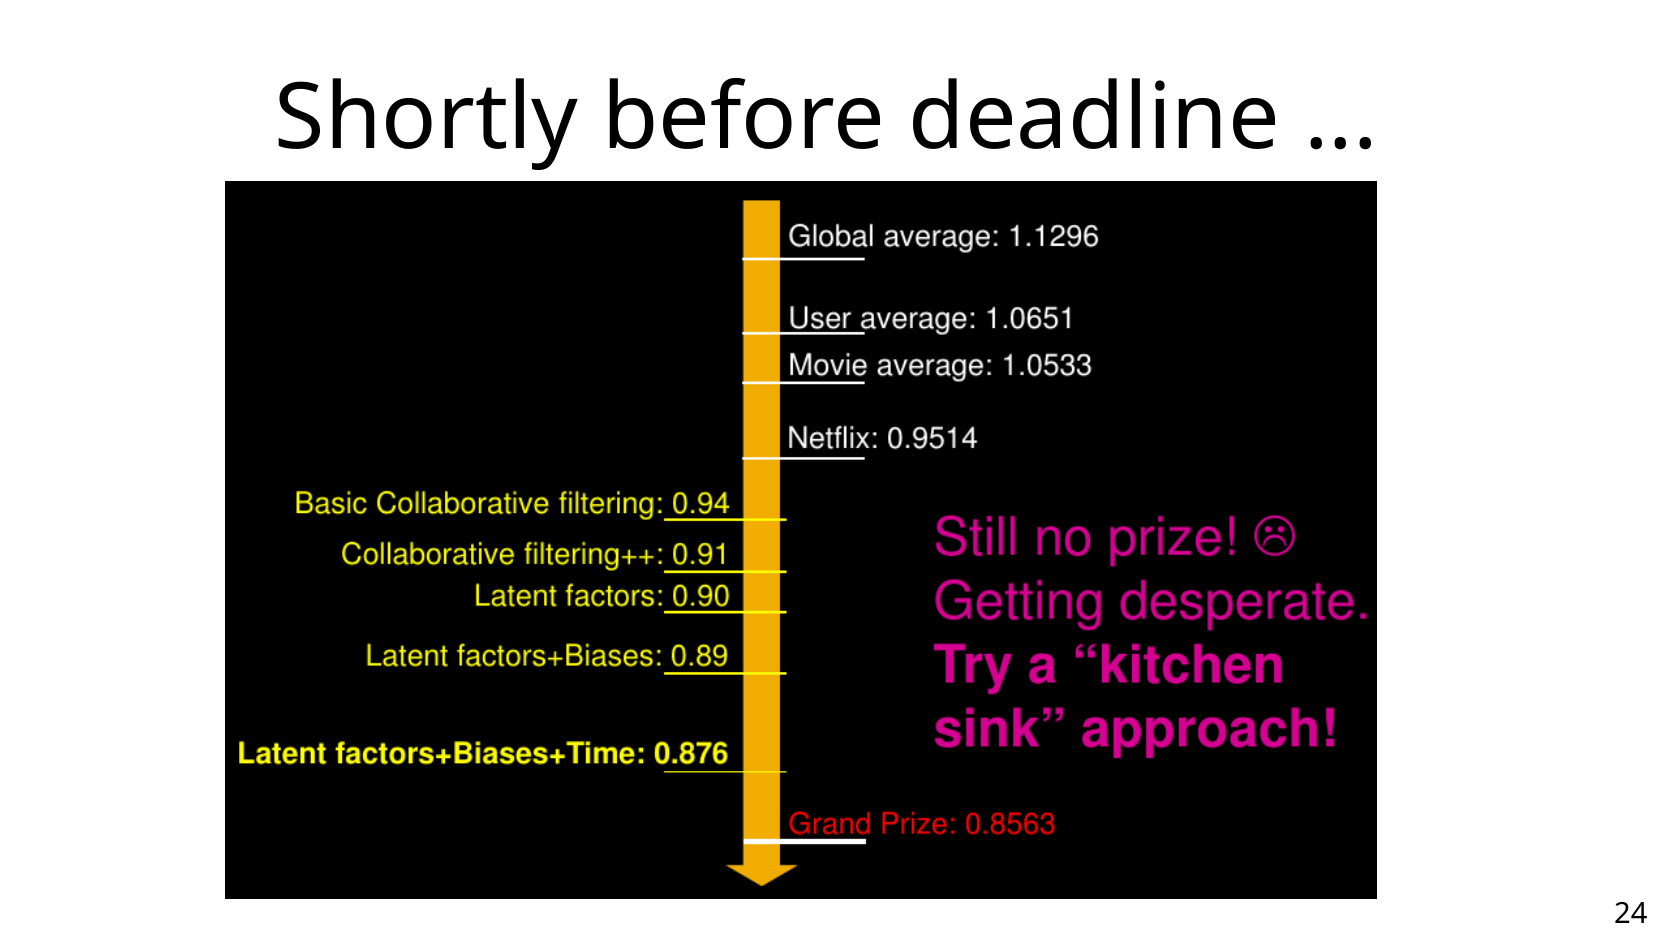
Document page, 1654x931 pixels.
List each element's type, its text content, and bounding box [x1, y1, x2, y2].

picture [225, 181, 1377, 899]
title Shortly before deadline ... [82, 1, 1571, 226]
